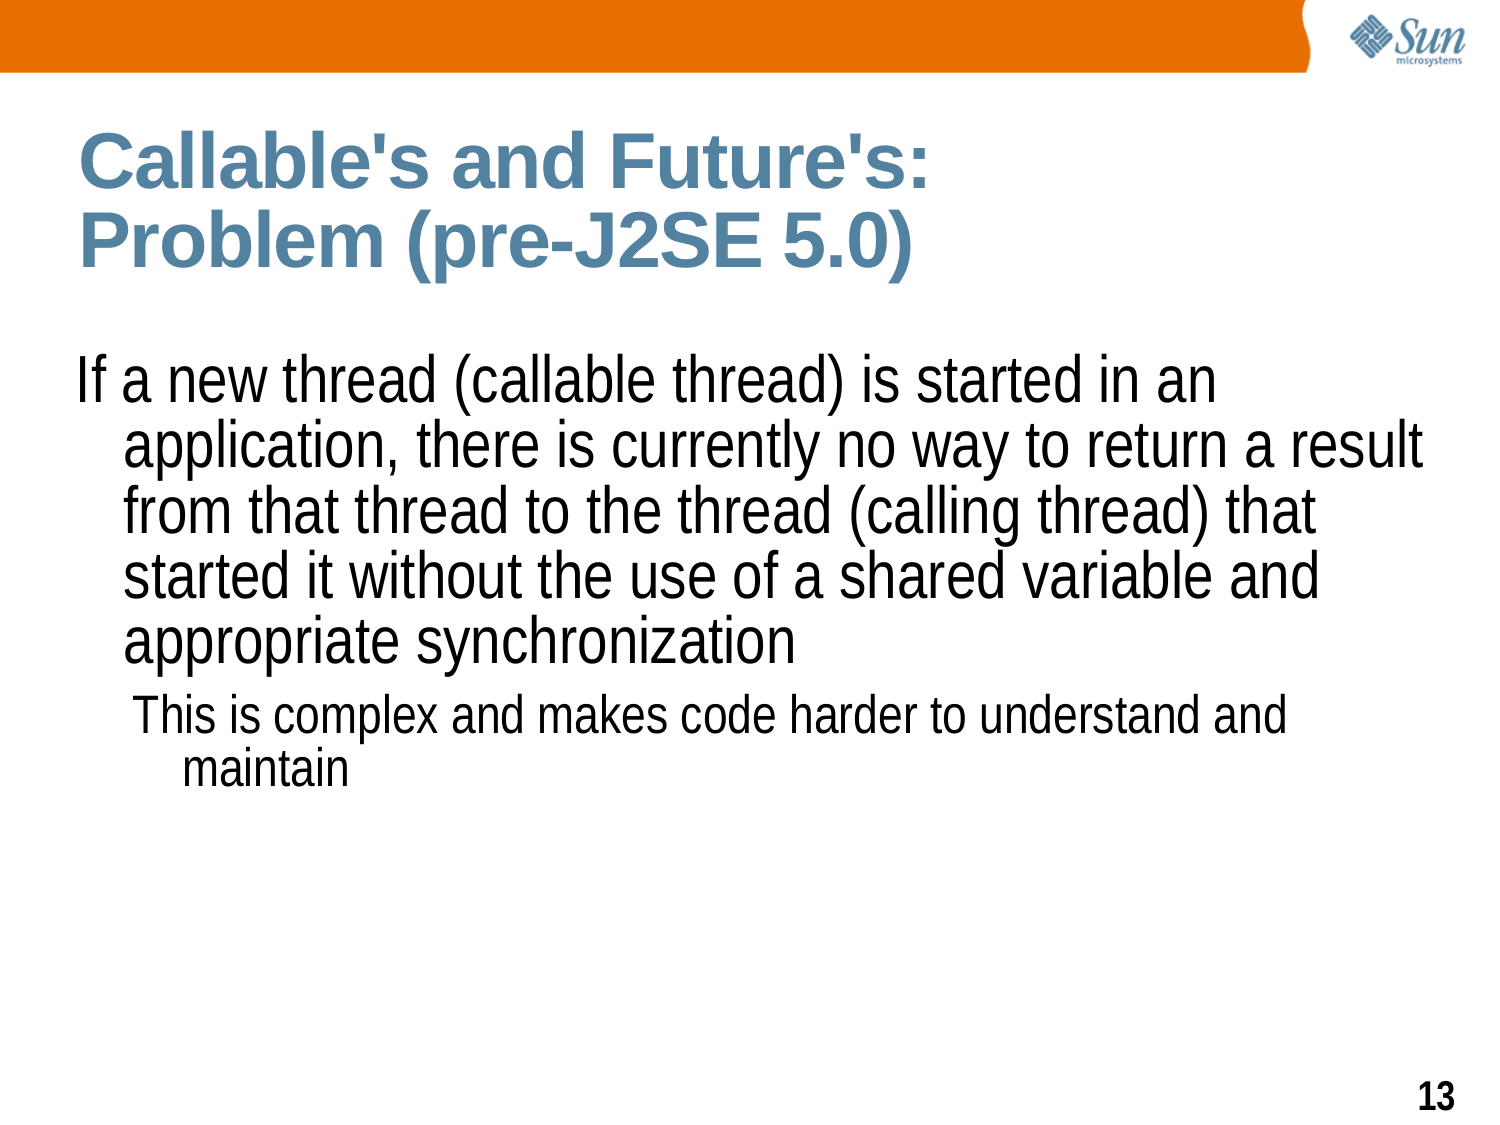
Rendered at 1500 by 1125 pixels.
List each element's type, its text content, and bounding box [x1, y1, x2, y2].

list If a new thread (callable thread) is started in an application, there is currently no way to return a result from that thread to the thread (calling thread) that started it without the use of a shared variable and appropriate synchronization This is complex and makes code harder to understand and maintain [56, 350, 1435, 1125]
picture [0, 0, 1500, 75]
title Callable's and Future's: Problem (pre-J2SE 5.0) [78, 124, 1441, 302]
